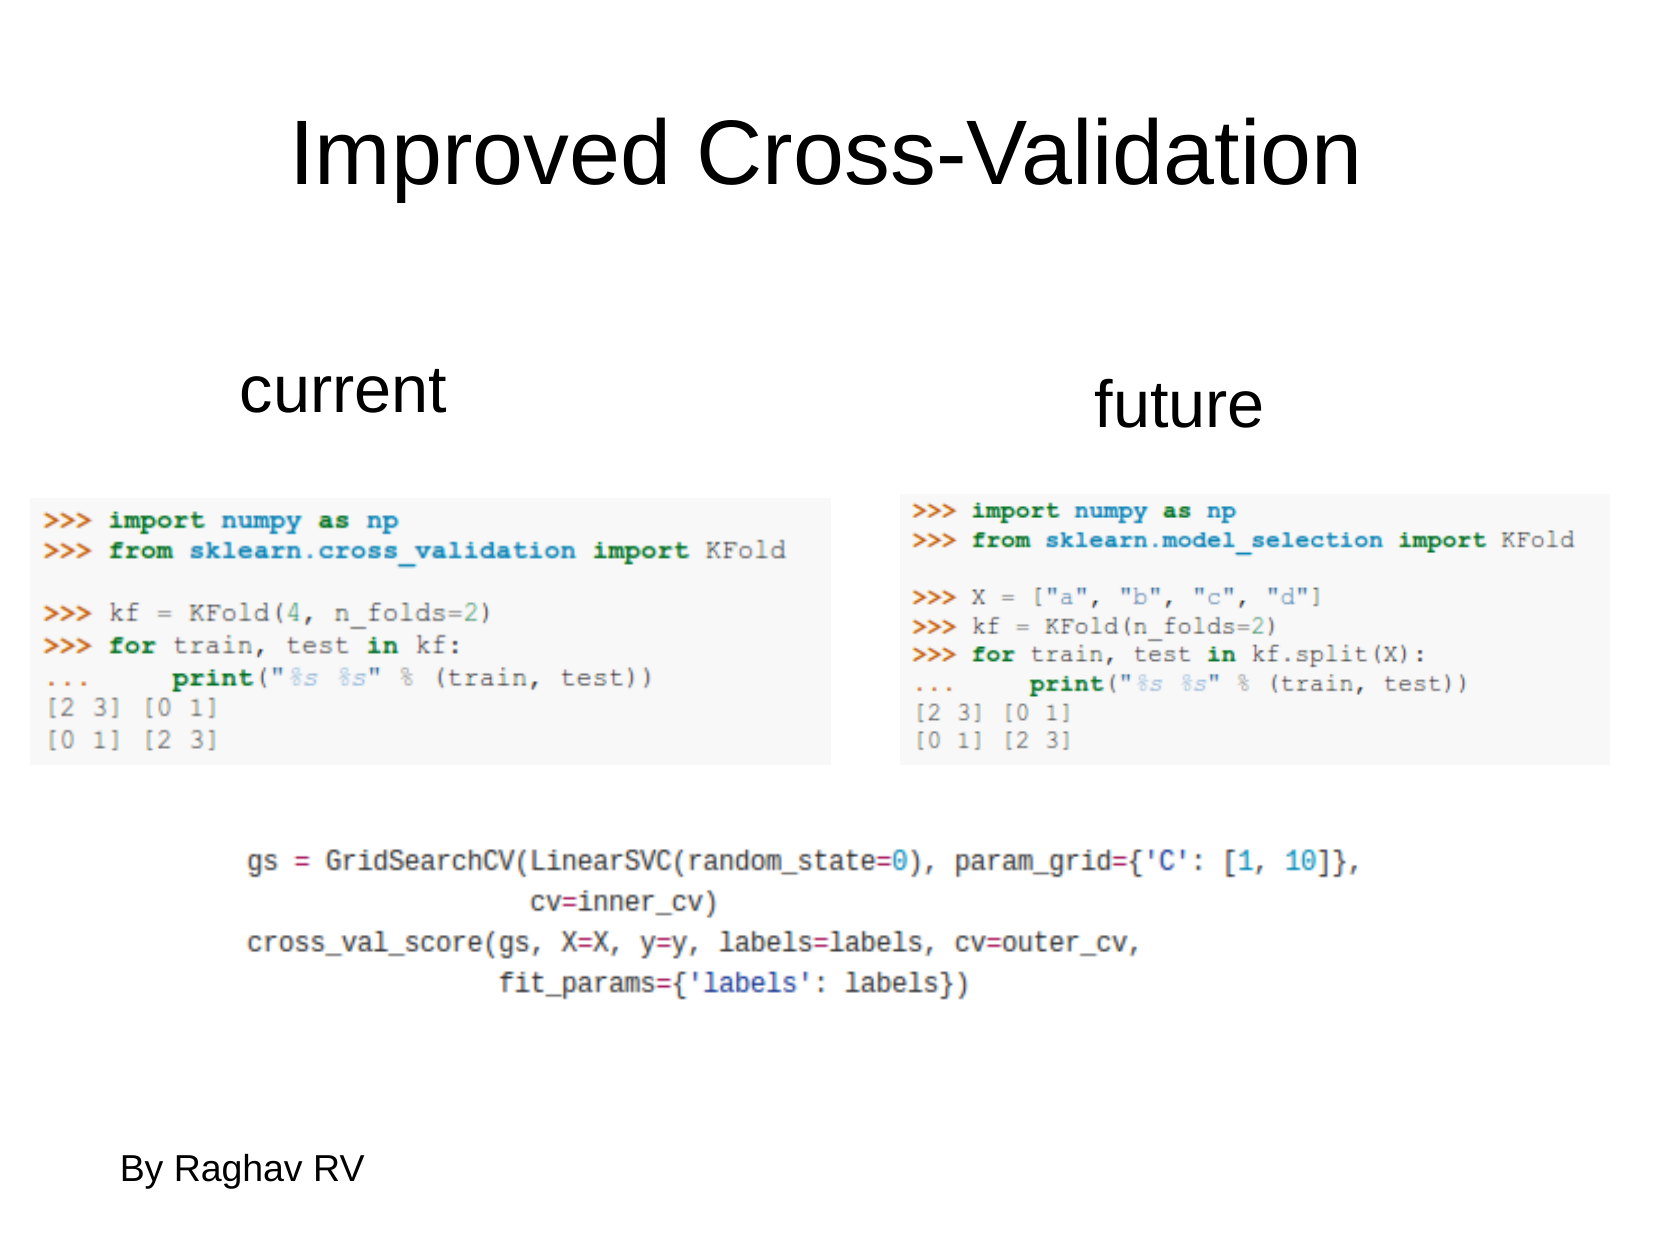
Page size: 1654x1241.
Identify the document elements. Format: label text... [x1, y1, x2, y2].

picture [900, 494, 1610, 766]
text_box By Raghav RV [105, 1140, 691, 1197]
picture [225, 839, 1375, 1038]
text_box future [1080, 360, 1591, 450]
title Improved Cross-Validation [82, 49, 1571, 257]
picture [30, 498, 831, 766]
text_box current [225, 345, 766, 435]
